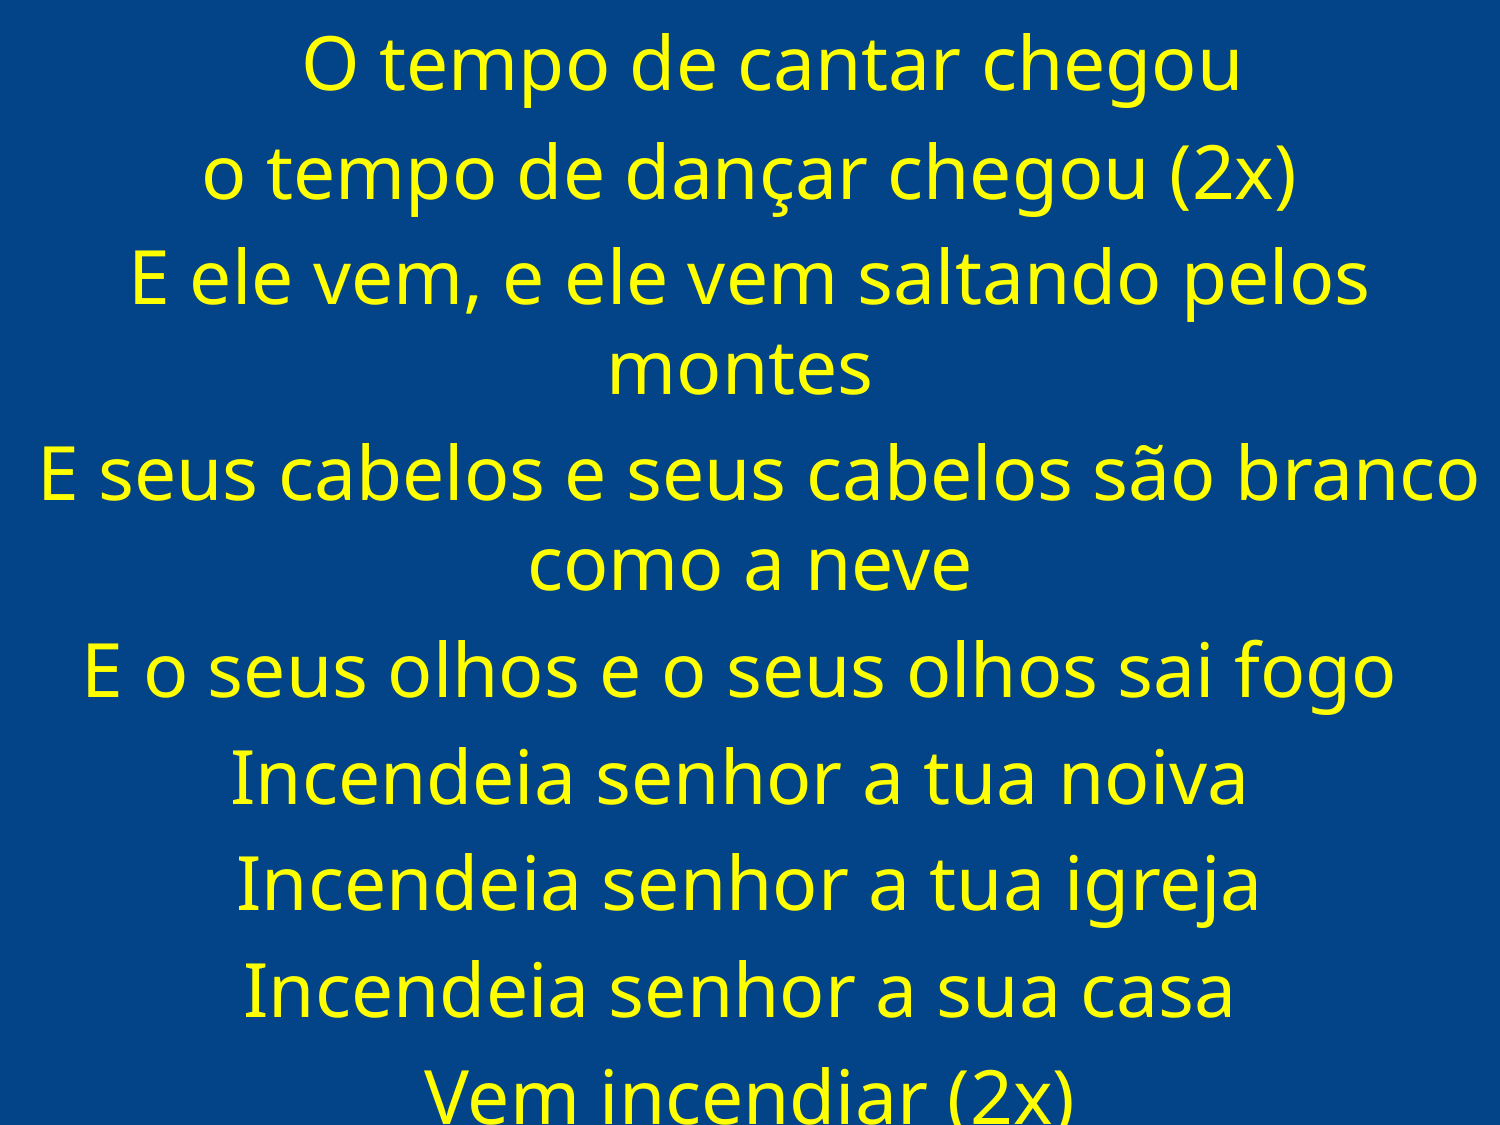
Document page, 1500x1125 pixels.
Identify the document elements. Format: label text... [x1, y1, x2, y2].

subtitle O tempo de cantar chegou o tempo de dançar chegou (2x) E ele vem, e ele vem saltando pelos montes E seus cabelos e seus cabelos são branco como a neve E o seus olhos e o seus olhos sai fogo Incendeia senhor a tua noiva Incendeia senhor a tua igreja Incendeia senhor a sua casa Vem incendiar (2x) [0, 0, 1500, 1125]
